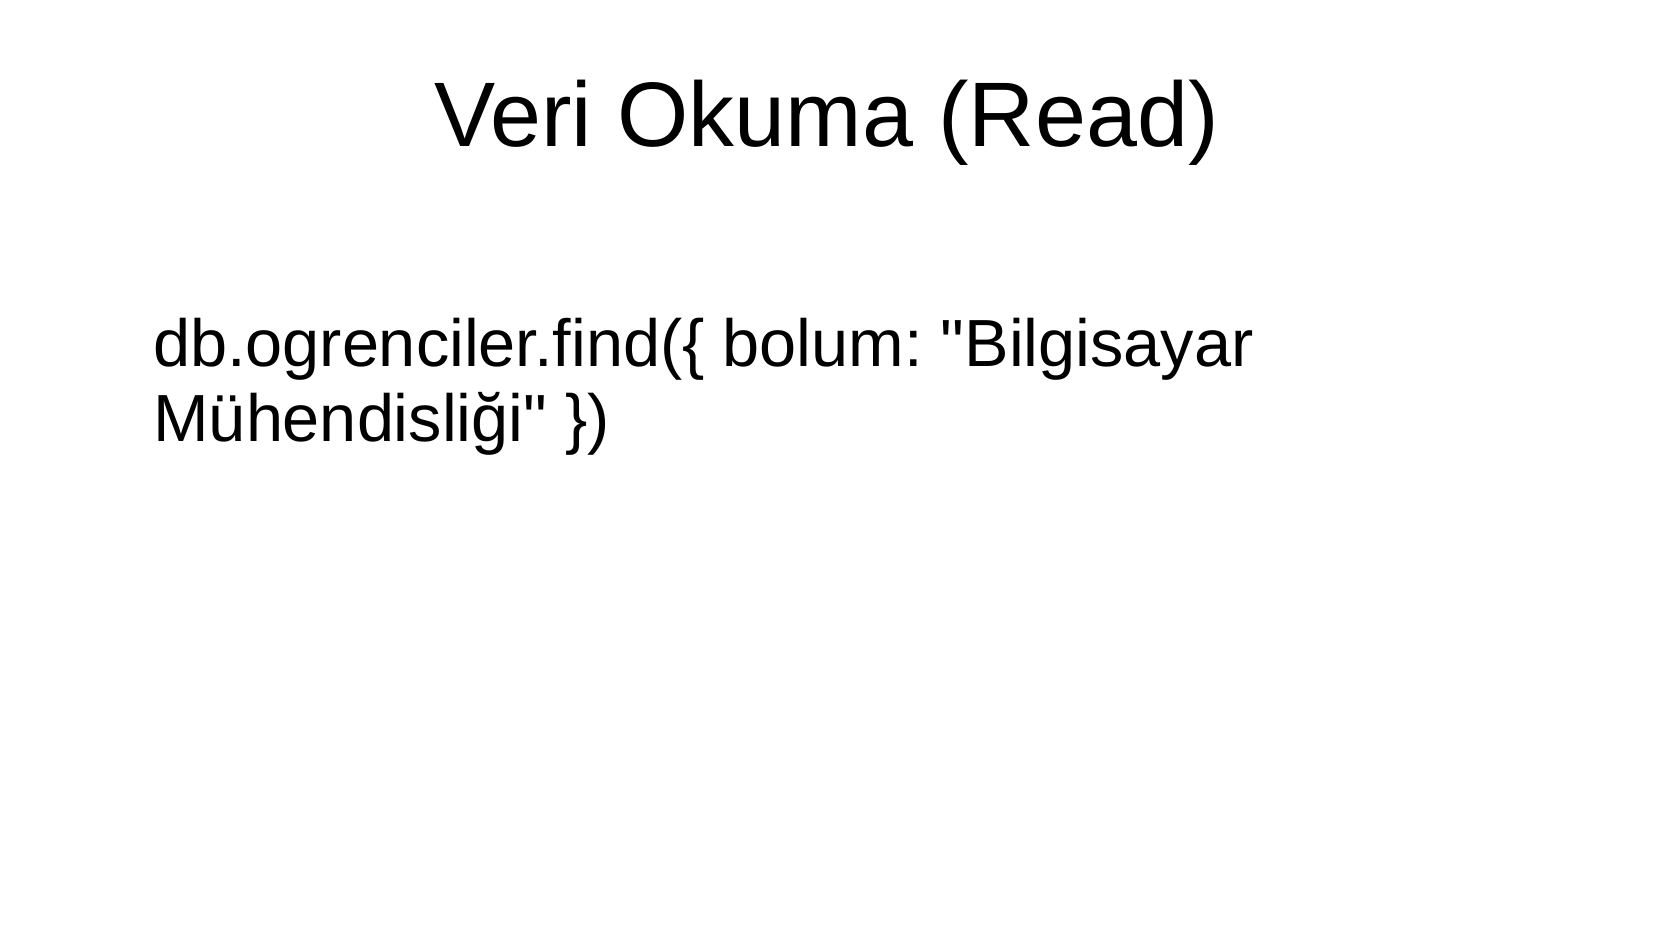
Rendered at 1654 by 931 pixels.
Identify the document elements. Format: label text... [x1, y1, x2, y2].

list db.ogrenciler.find({ bolum: "Bilgisayar Mühendisliği" }) [82, 306, 1571, 562]
title Veri Okuma (Read) [82, 37, 1571, 193]
